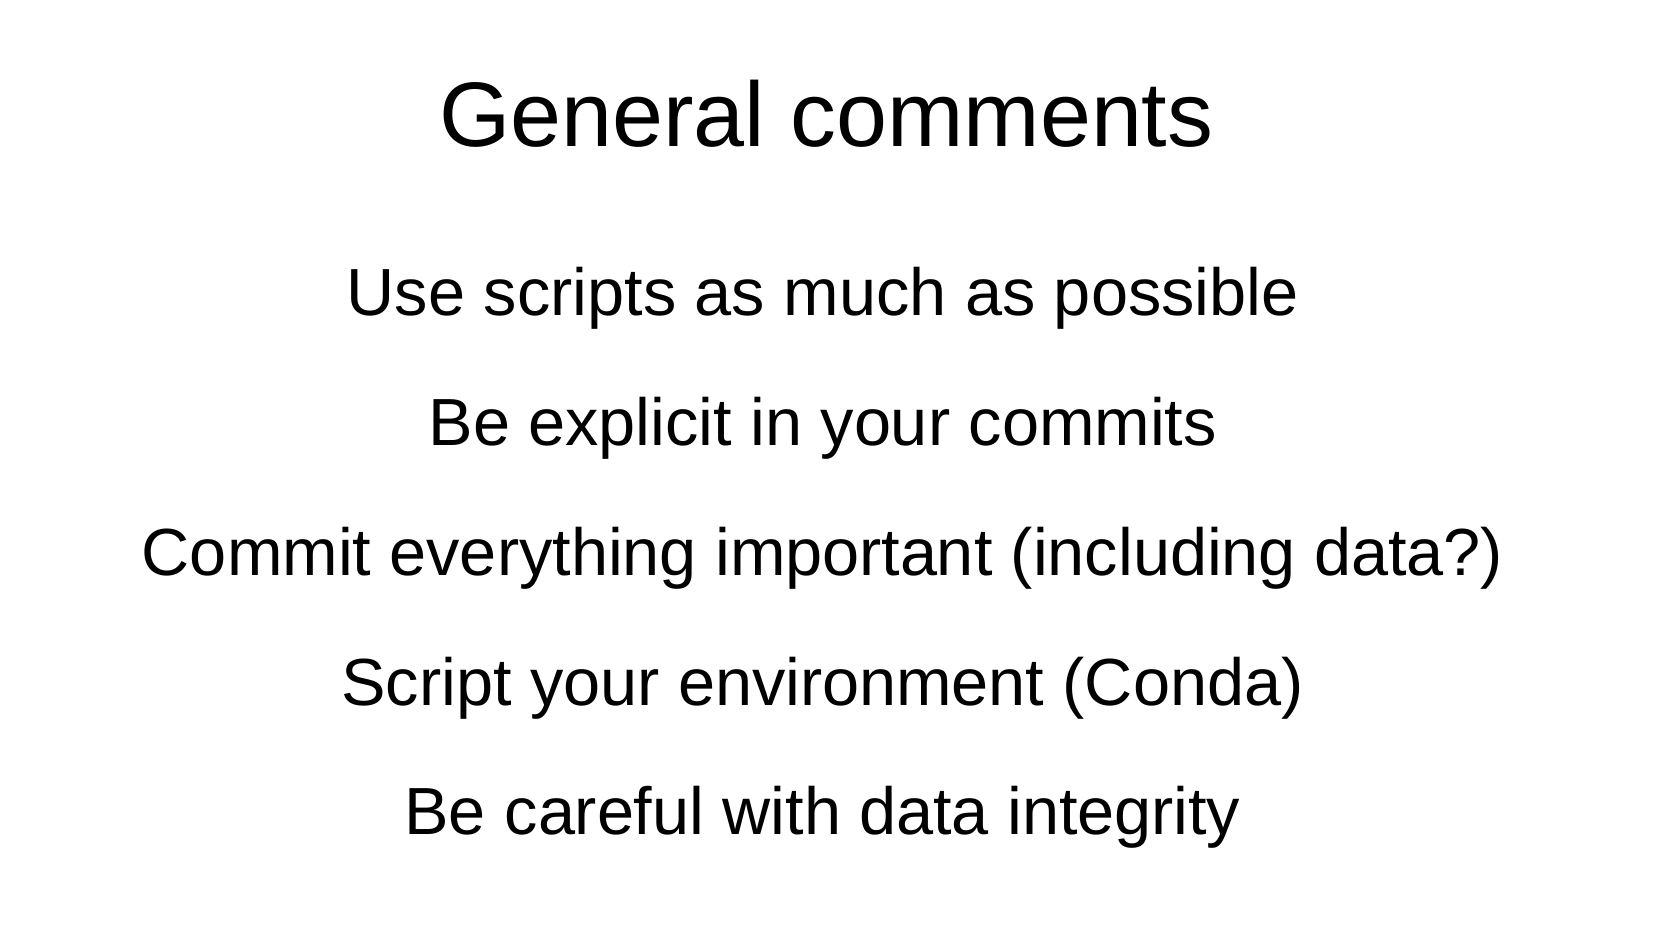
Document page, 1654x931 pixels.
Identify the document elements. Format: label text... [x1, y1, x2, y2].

title General comments [82, 37, 1571, 193]
text_box Use scripts as much as possible Be explicit in your commits Commit everything important (including data?) Script your environment (Conda) Be careful with data integrity [75, 217, 1571, 850]
